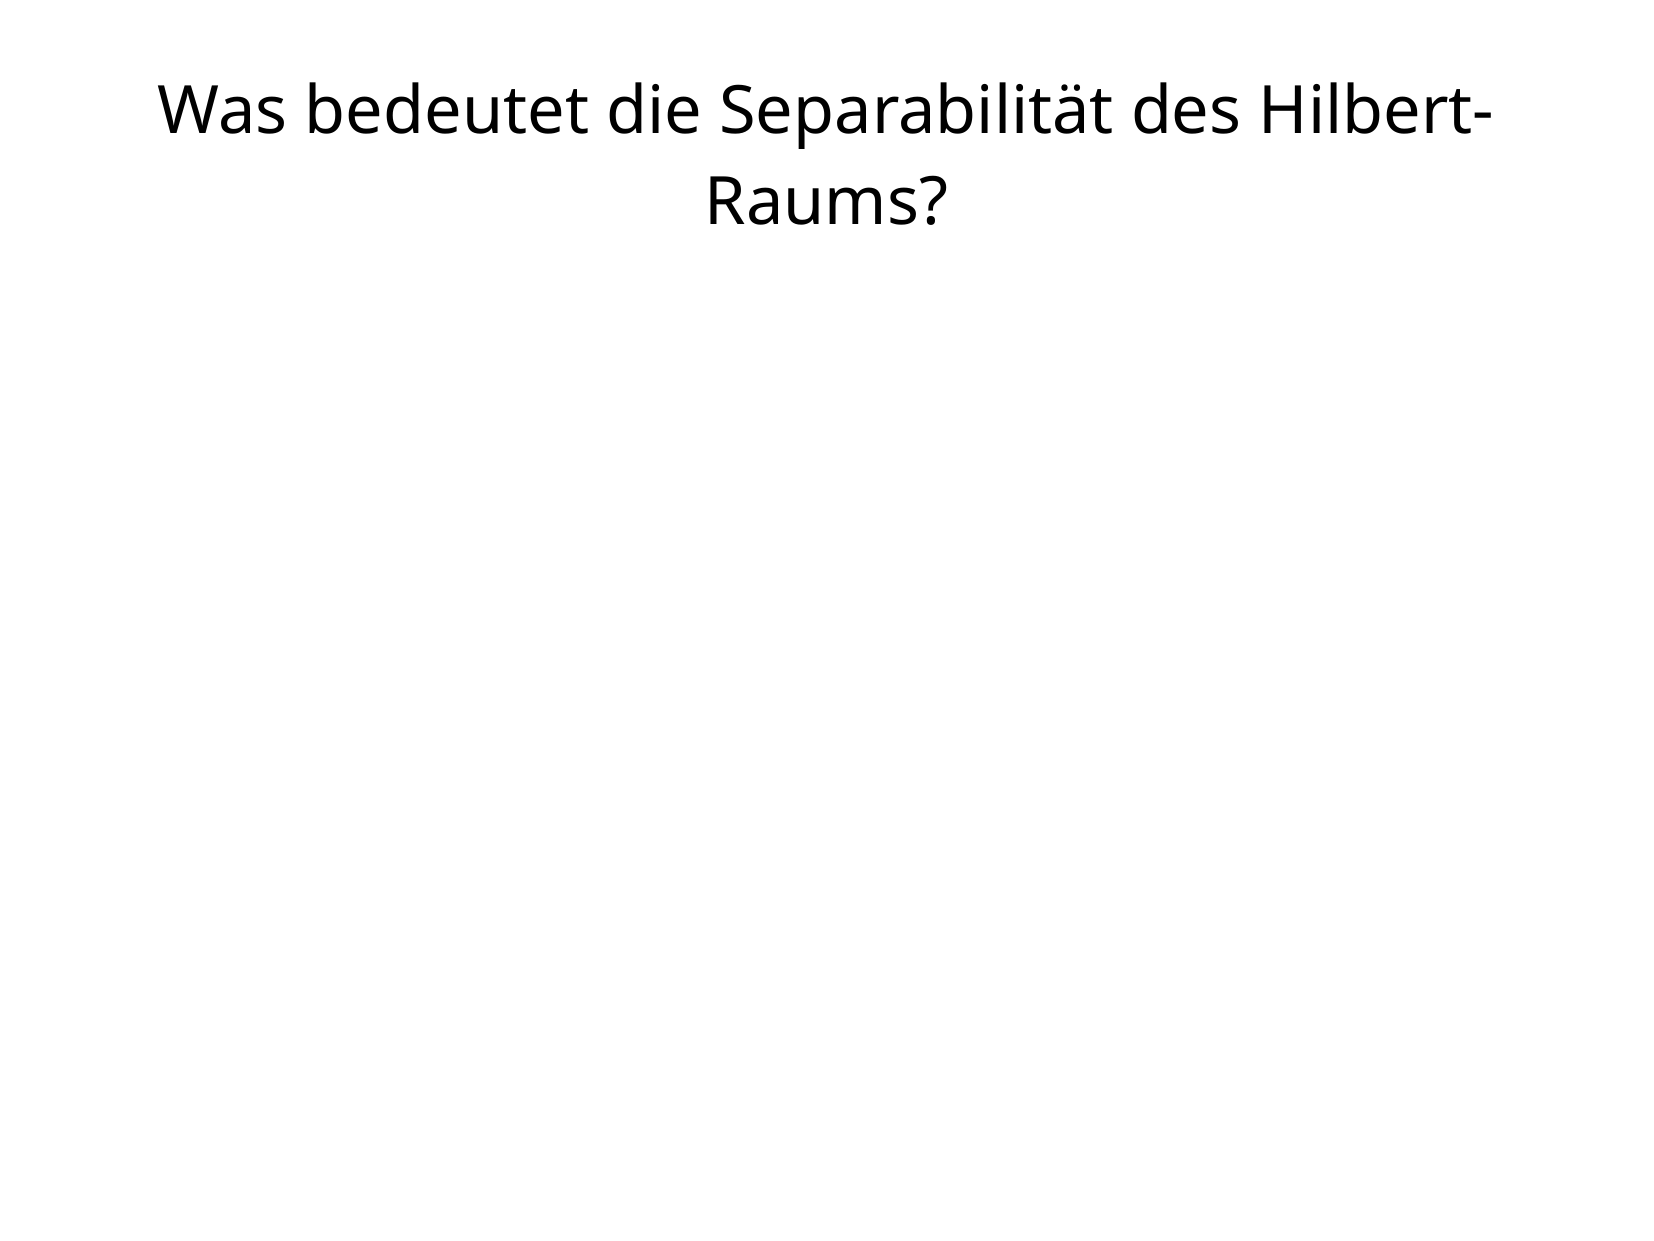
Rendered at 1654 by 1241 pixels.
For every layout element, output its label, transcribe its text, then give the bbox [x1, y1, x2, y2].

title Was bedeutet die Separabilität des Hilbert-Raums? [82, 49, 1571, 257]
